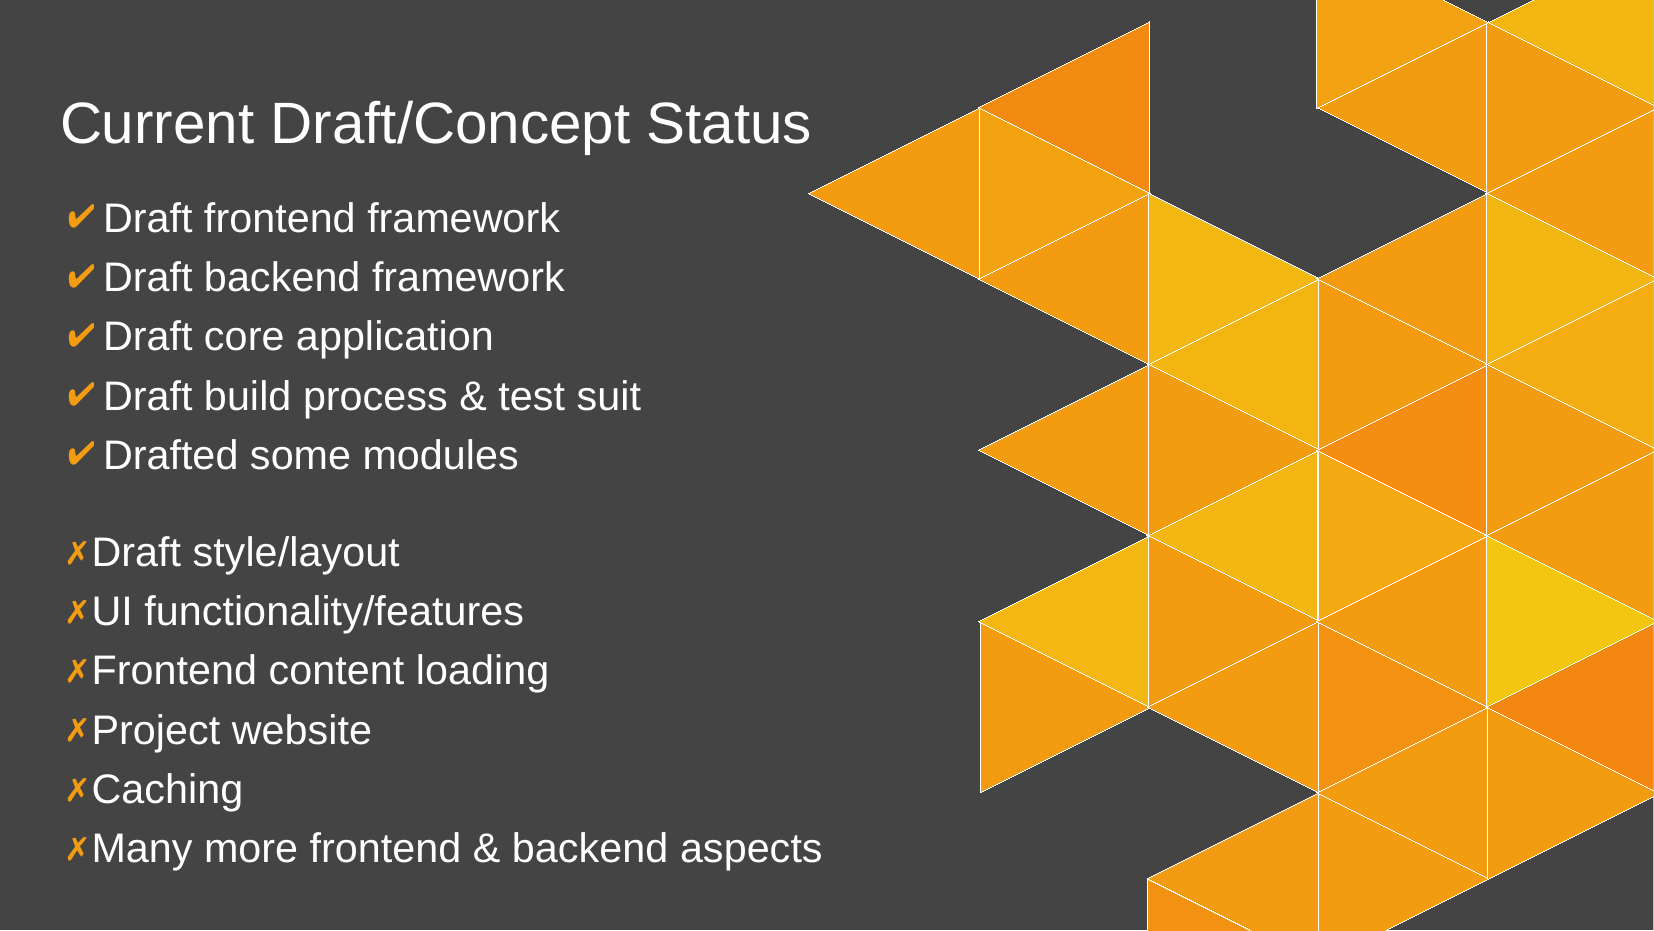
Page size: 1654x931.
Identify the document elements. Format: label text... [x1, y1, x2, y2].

list Current Draft/Concept Status [60, 90, 826, 166]
list Draft frontend framework Draft backend framework Draft core application Draft build process & test suit Drafted some modules Draft style/layout UI functionality/features Frontend content loading Project website Caching Many more frontend & backend aspects [60, 195, 841, 897]
text_box [808, 0, 1654, 931]
